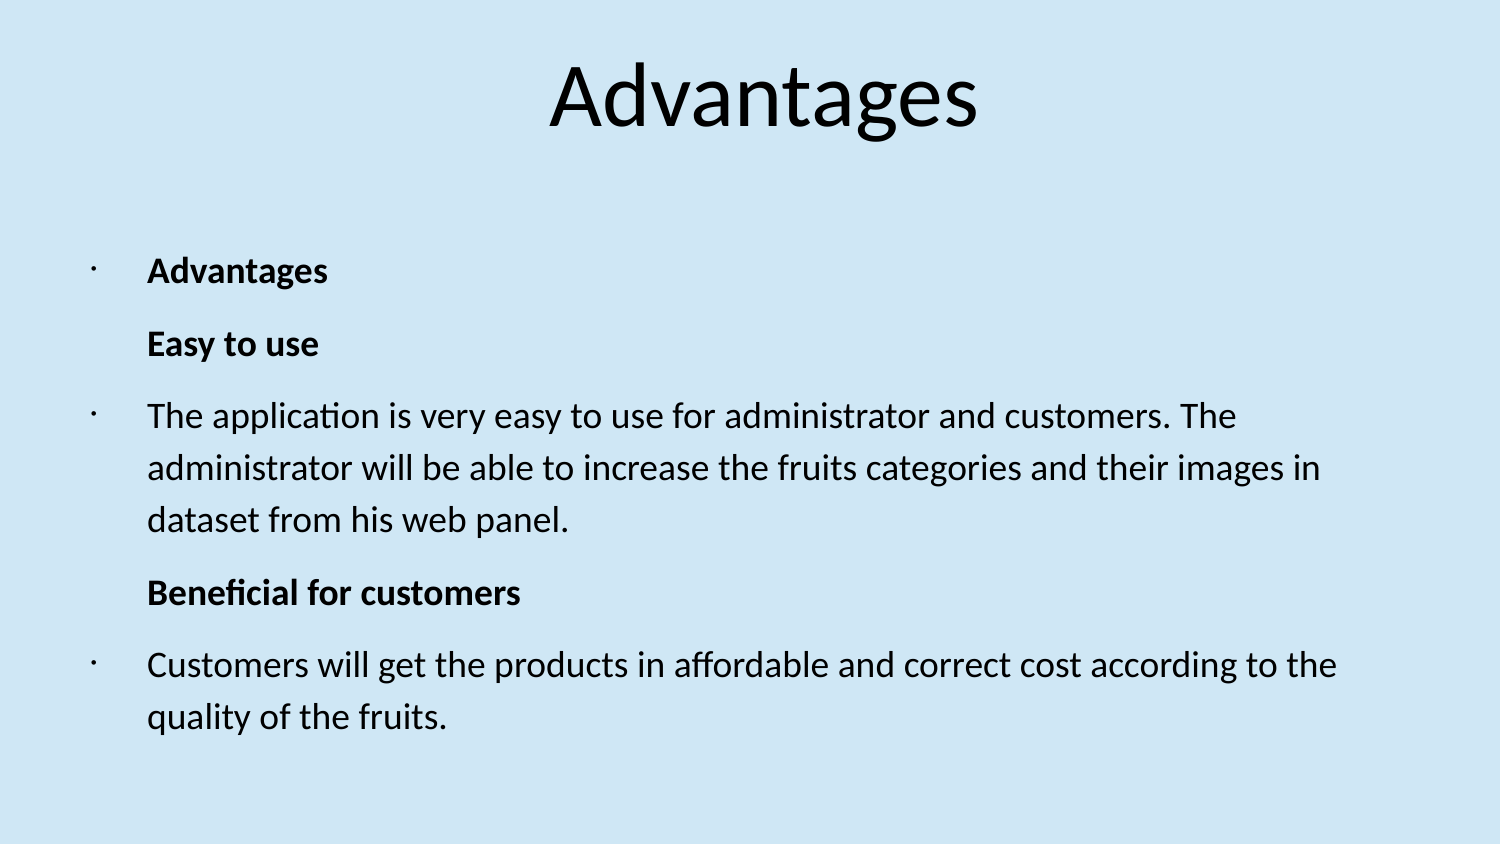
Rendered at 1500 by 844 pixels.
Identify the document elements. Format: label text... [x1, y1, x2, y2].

list Advantages Easy to use The application is very easy to use for administrator and customers. The administrator will be able to increase the fruits categories and their images in dataset from his web panel. Beneficial for customers Customers will get the products in affordable and correct cost according to the quality of the fruits. [76, 232, 1429, 784]
title Advantages [87, 27, 1442, 153]
